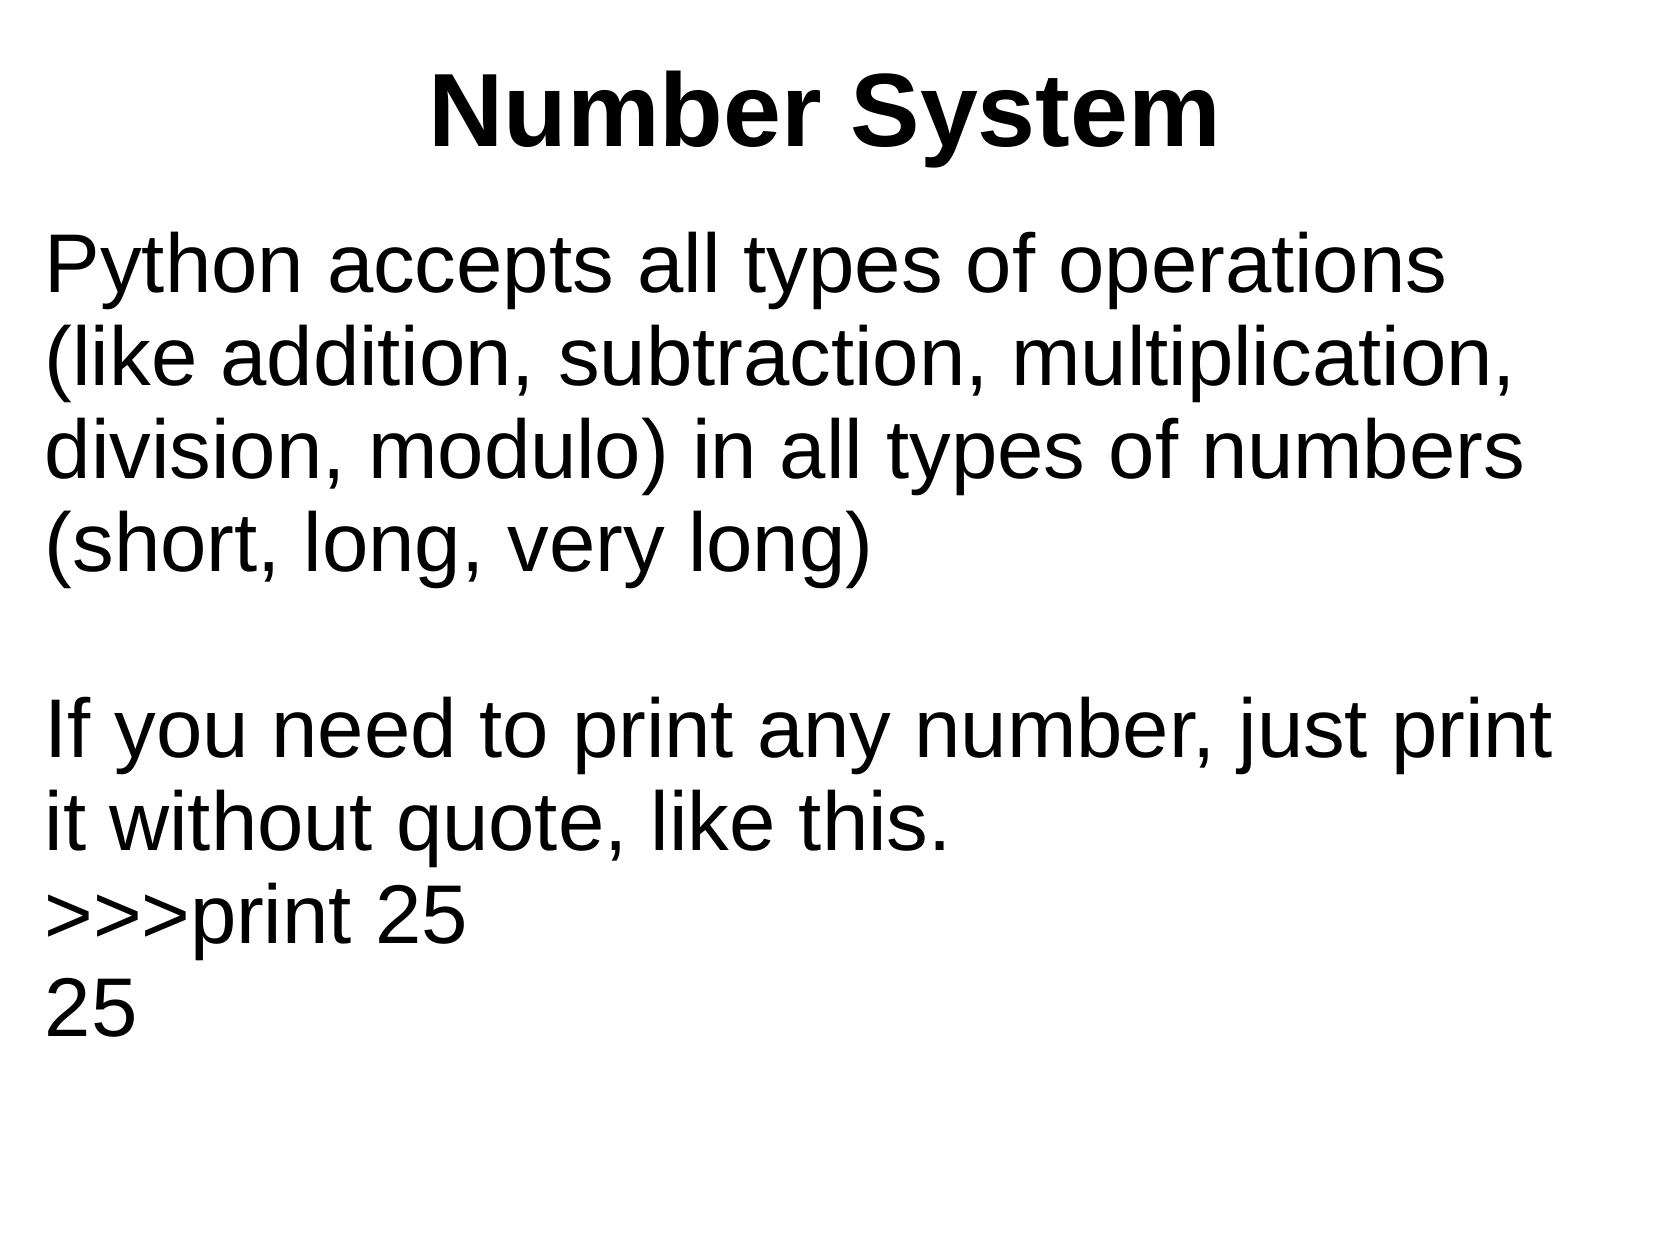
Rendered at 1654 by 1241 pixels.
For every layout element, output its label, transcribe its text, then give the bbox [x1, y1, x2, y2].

text_box Python accepts all types of operations (like addition, subtraction, multiplication, division, modulo) in all types of numbers (short, long, very long) If you need to print any number, just print it without quote, like this. >>>print 25 25 [30, 210, 1606, 1241]
text_box Number System [45, 45, 1606, 177]
